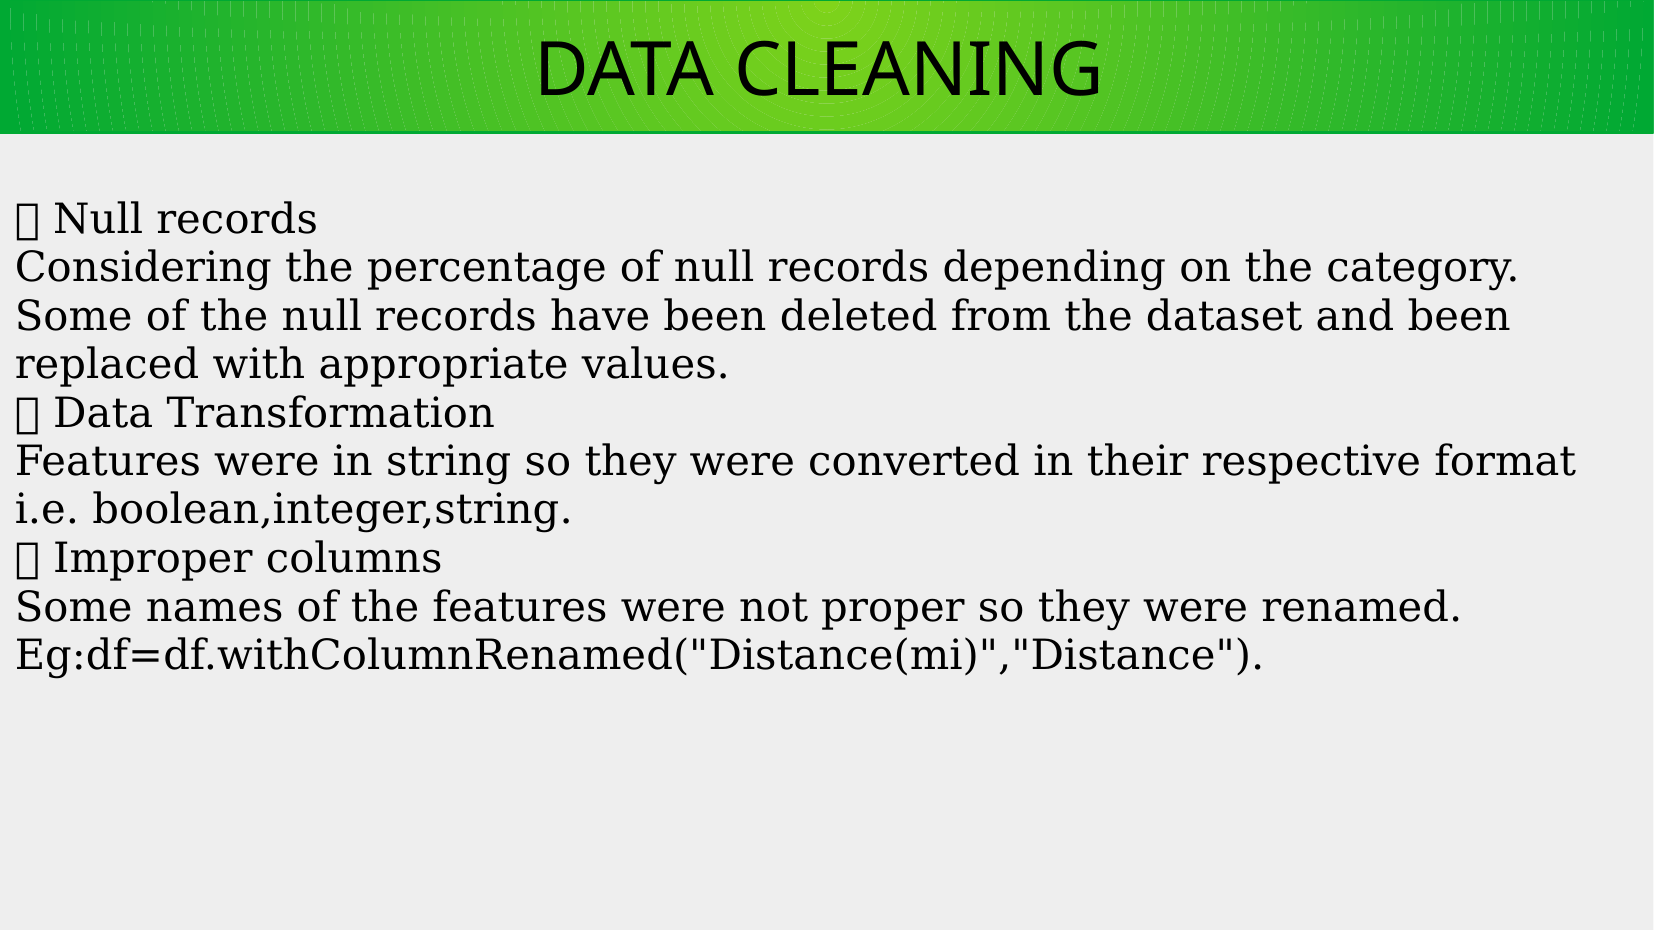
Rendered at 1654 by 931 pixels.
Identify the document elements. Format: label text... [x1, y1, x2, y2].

text_box  Null records Considering the percentage of null records depending on the category. Some of the null records have been deleted from the dataset and been replaced with appropriate values.  Data Transformation Features were in string so they were converted in their respective format i.e. boolean,integer,string.  Improper columns Some names of the features were not proper so they were renamed. Eg:df=df.withColumnRenamed("Distance(mi)","Distance"). [0, 186, 1595, 784]
title DATA CLEANING [73, 0, 1565, 142]
